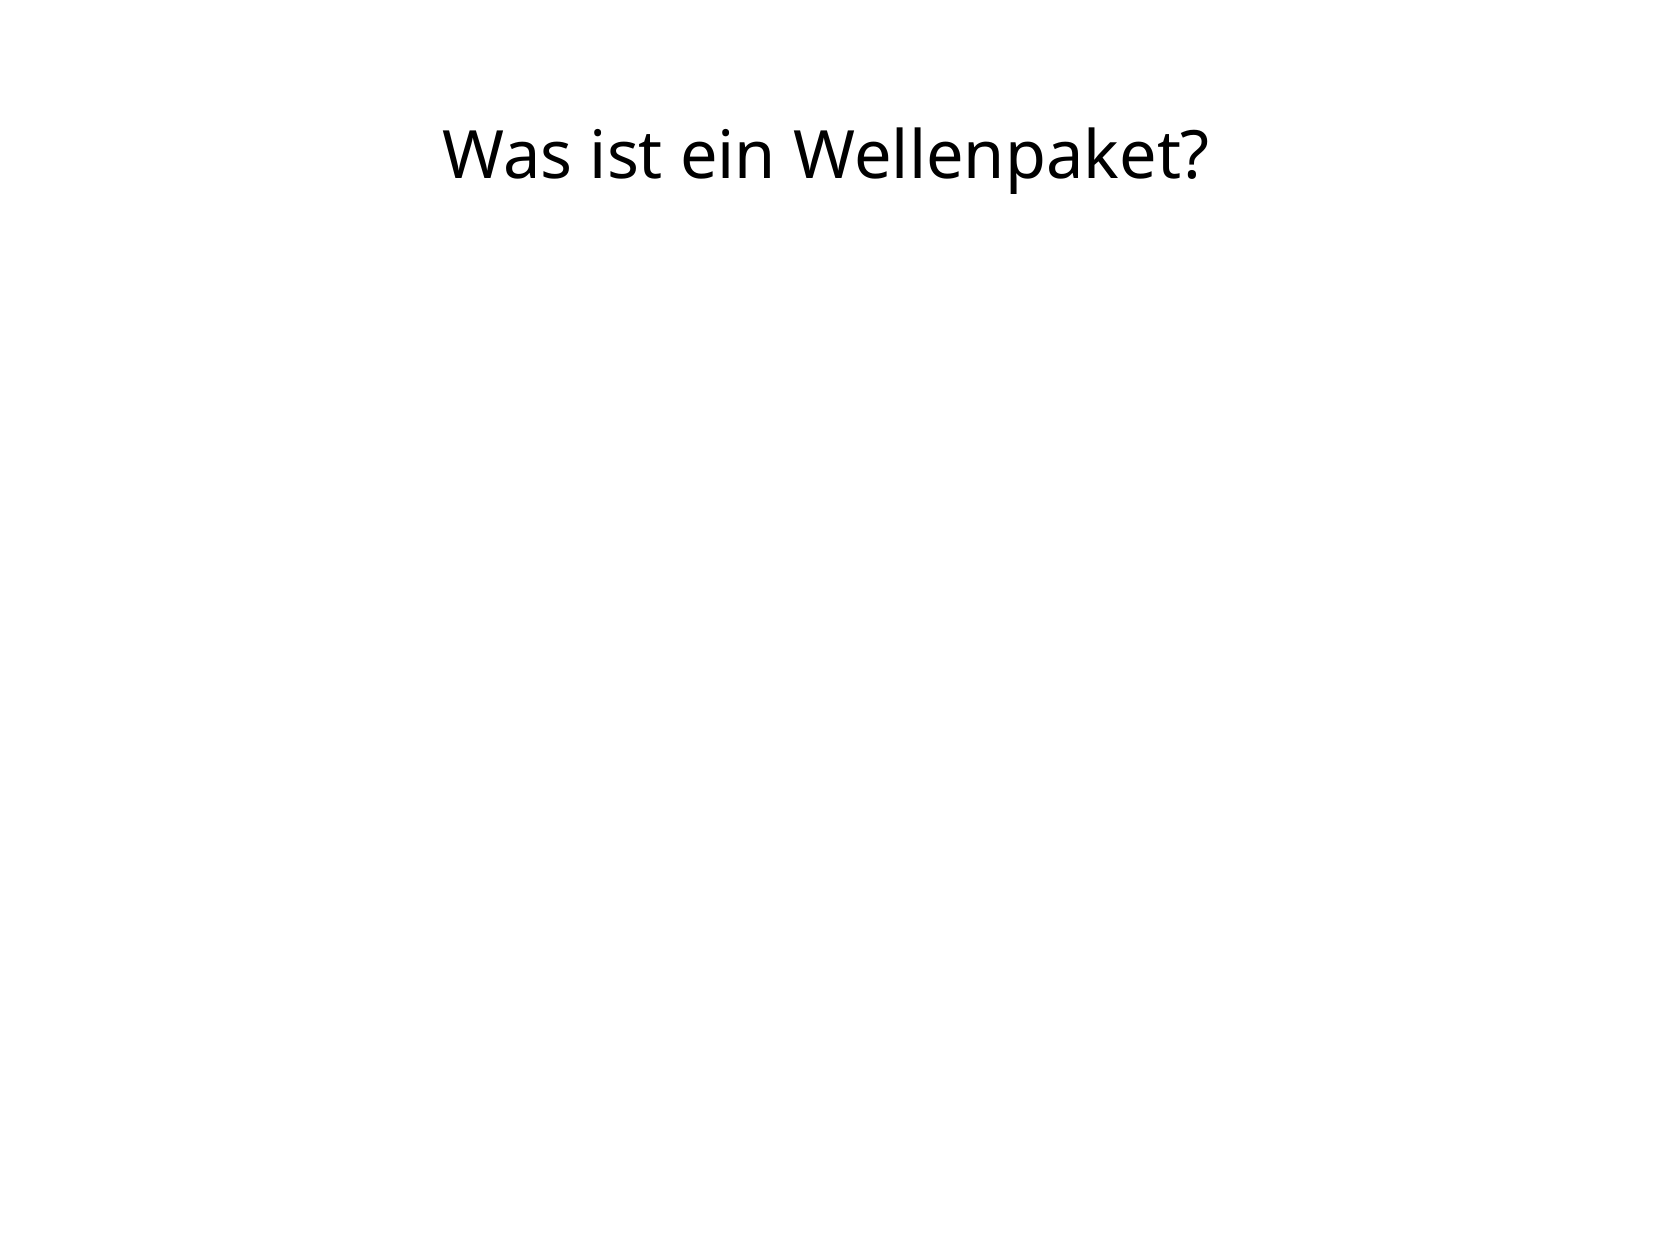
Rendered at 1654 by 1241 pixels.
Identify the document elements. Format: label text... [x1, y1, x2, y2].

title Was ist ein Wellenpaket? [82, 49, 1571, 257]
